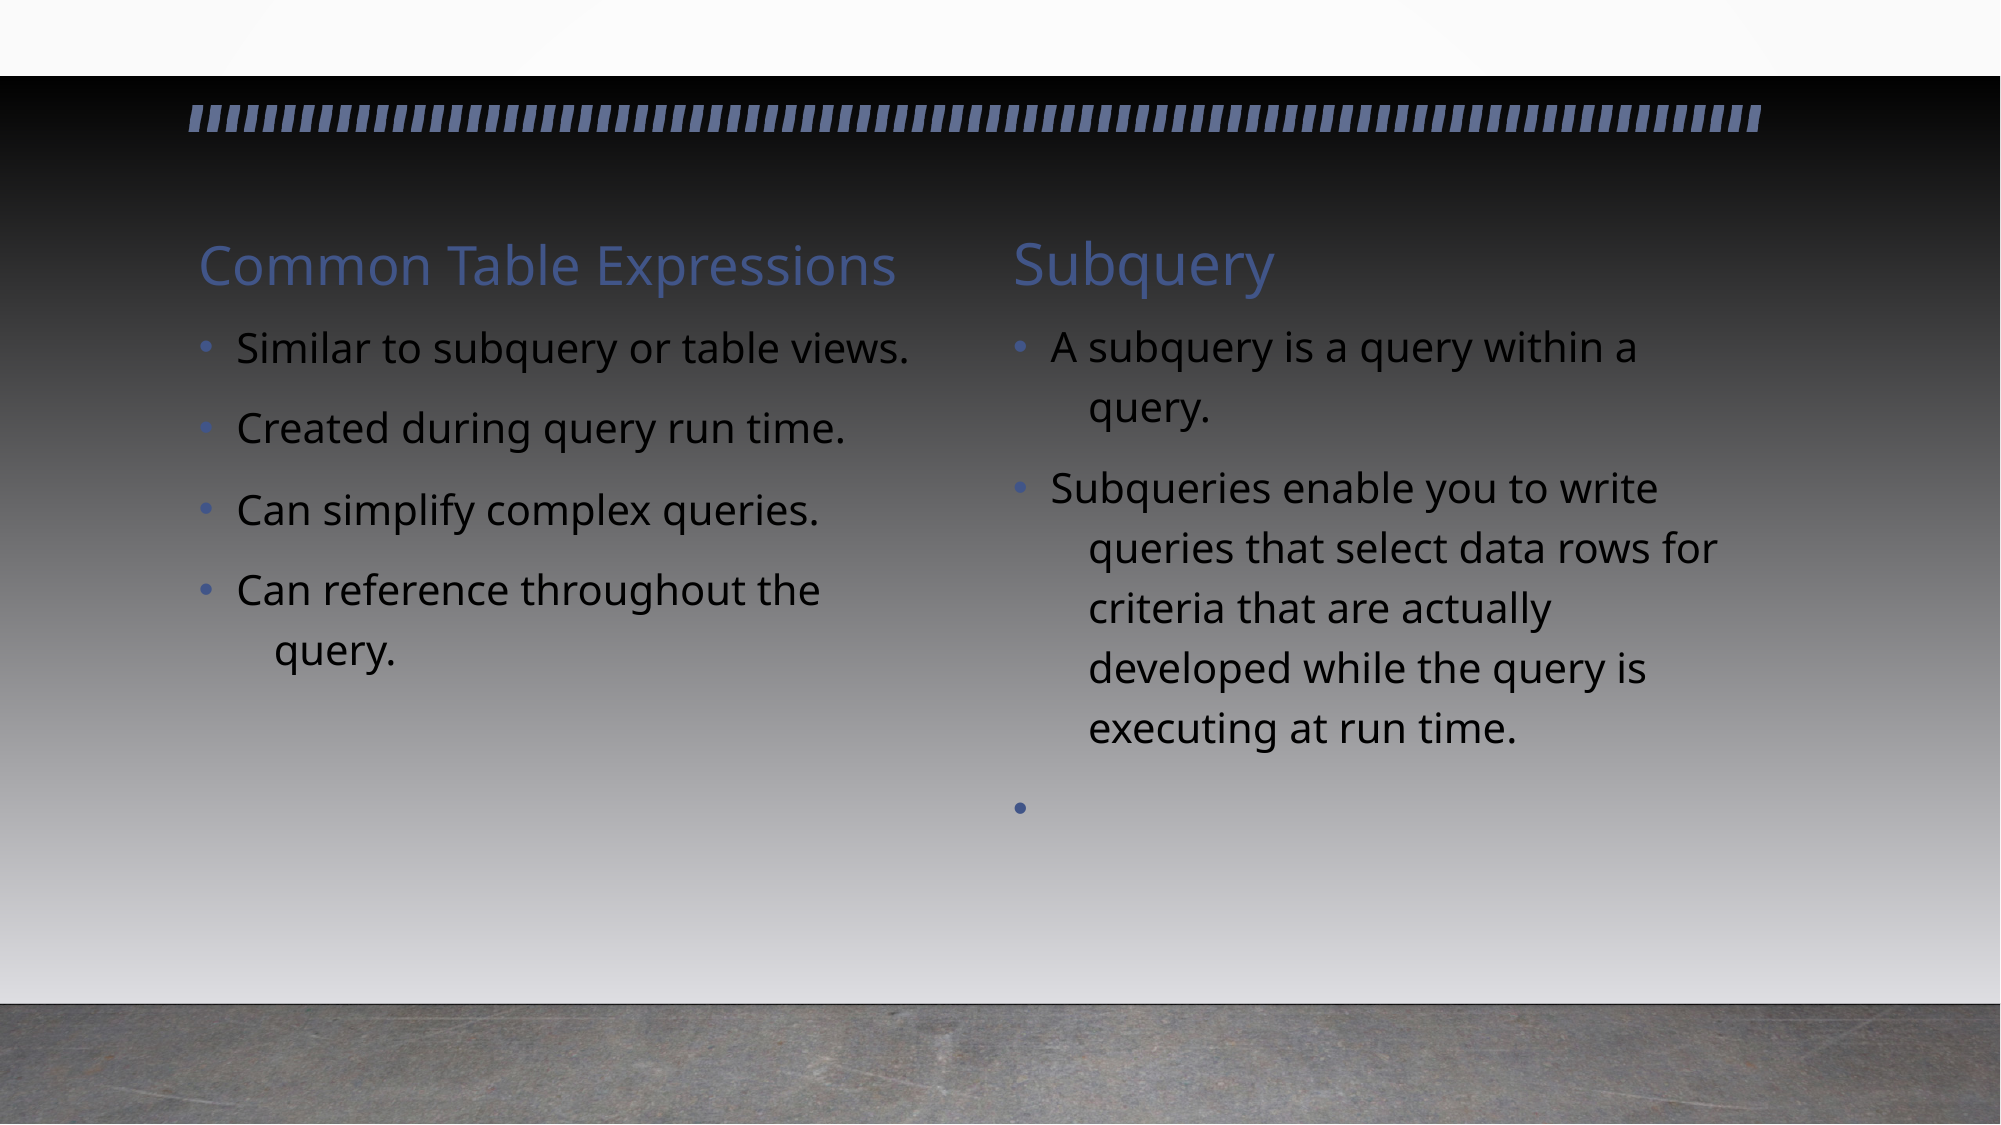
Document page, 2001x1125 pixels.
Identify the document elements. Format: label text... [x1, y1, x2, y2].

list Common Table Expressions [183, 171, 946, 303]
list Subquery [998, 172, 1761, 303]
list A subquery is a query within a query. Subqueries enable you to write queries that select data rows for criteria that are actually developed while the query is executing at run time. [998, 303, 1761, 896]
list Similar to subquery or table views. Created during query run time. Can simplify complex queries. Can reference throughout the query. [183, 303, 946, 870]
